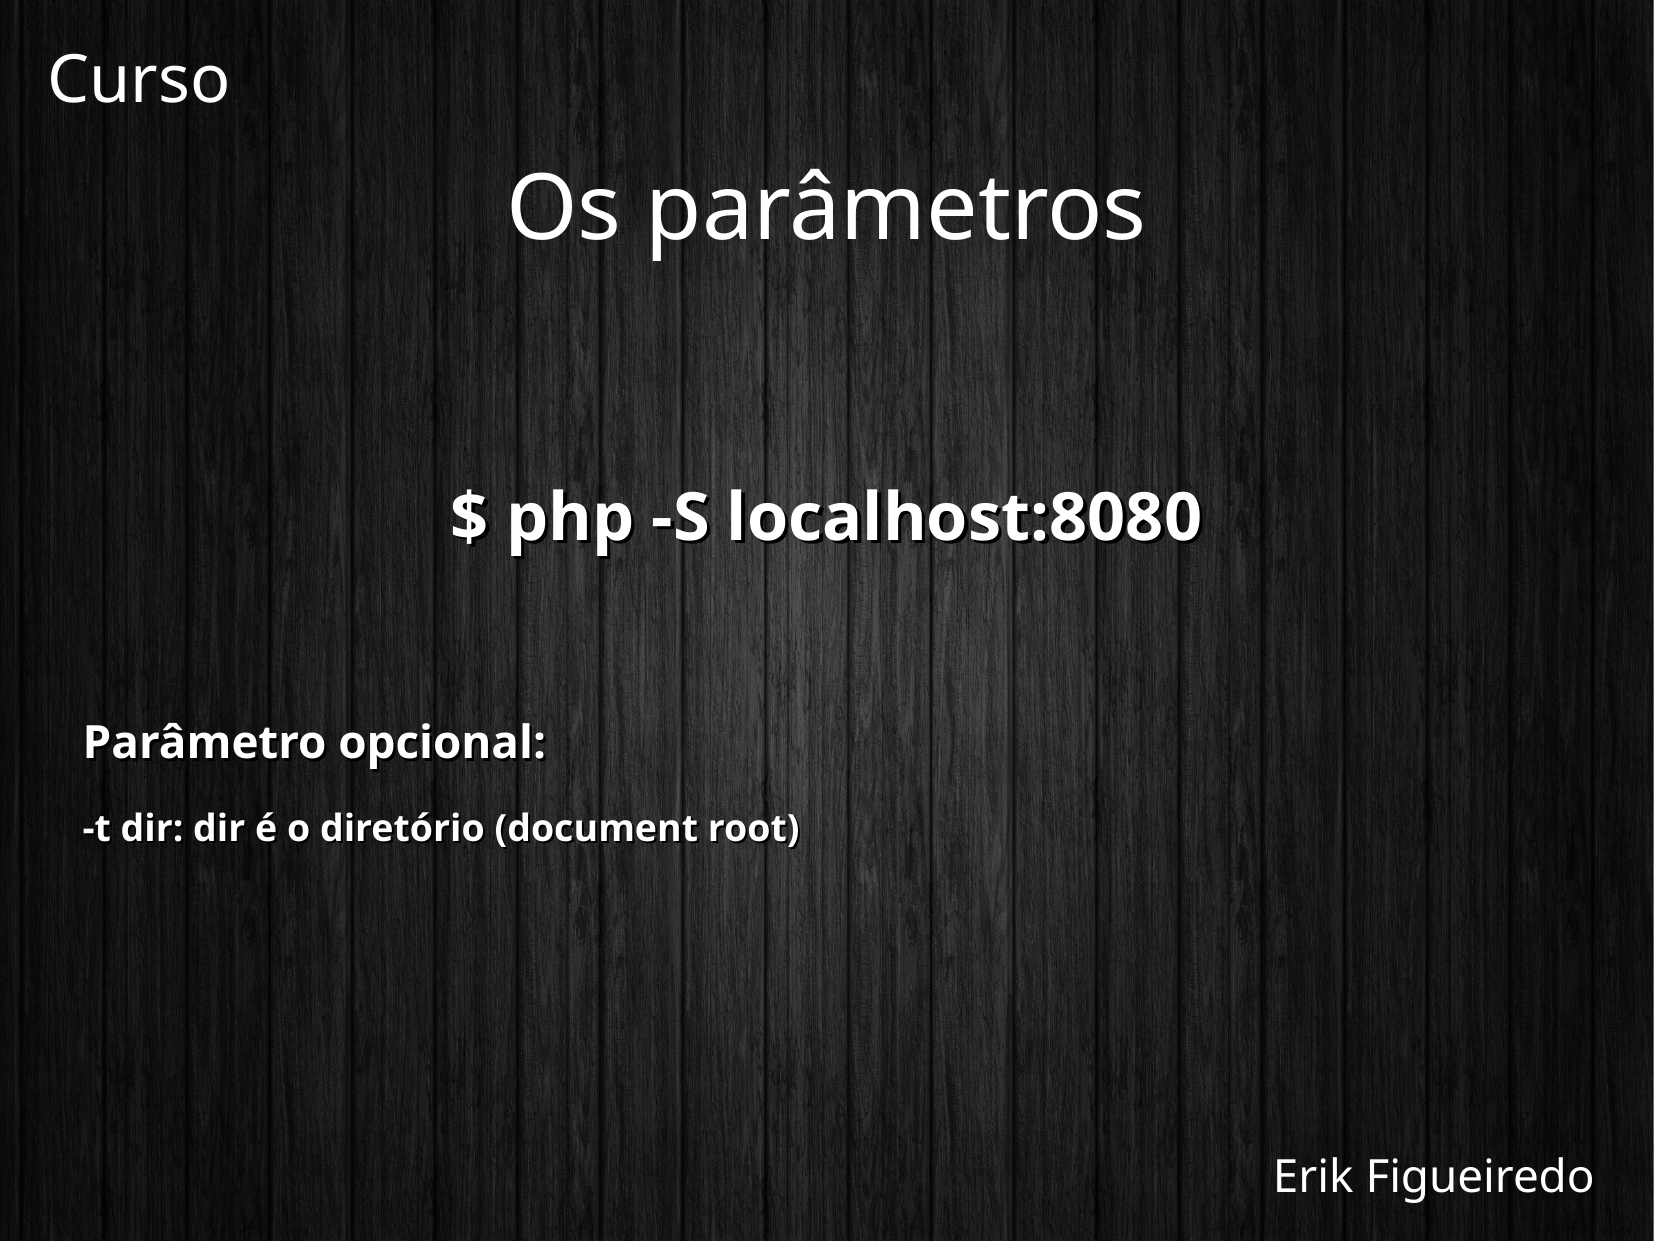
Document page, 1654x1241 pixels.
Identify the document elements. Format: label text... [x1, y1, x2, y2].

list $ php -S localhost:8080 Parâmetro opcional: -t dir: dir é o diretório (document root) [82, 311, 1571, 1131]
picture [0, 0, 1654, 1241]
title Os parâmetros [82, 129, 1571, 278]
text_box Erik Figueiredo [768, 1133, 1595, 1217]
text_box Curso [47, 35, 1087, 119]
